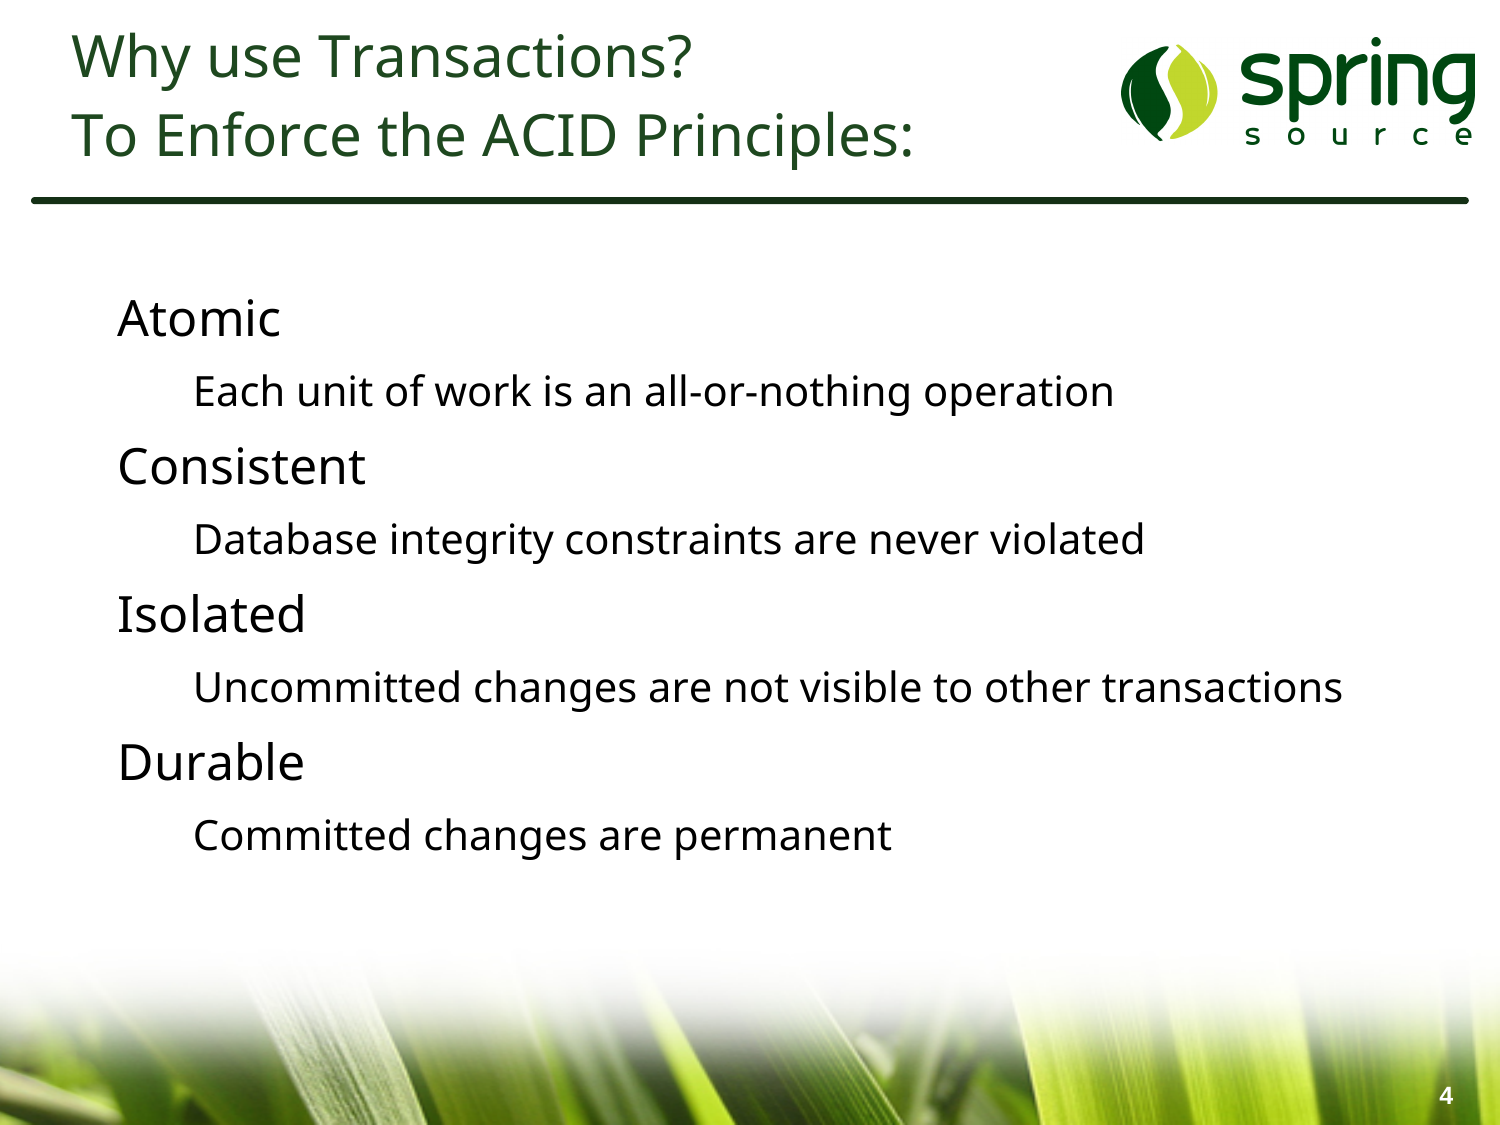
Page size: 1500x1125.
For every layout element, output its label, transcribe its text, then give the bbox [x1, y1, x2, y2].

list Atomic Each unit of work is an all-or-nothing operation Consistent Database integrity constraints are never violated Isolated Uncommitted changes are not visible to other transactions Durable Committed changes are permanent [103, 275, 1394, 940]
picture [0, 944, 1500, 1125]
picture [1121, 37, 1475, 145]
title Why use Transactions? To Enforce the ACID Principles: [56, 13, 1089, 176]
